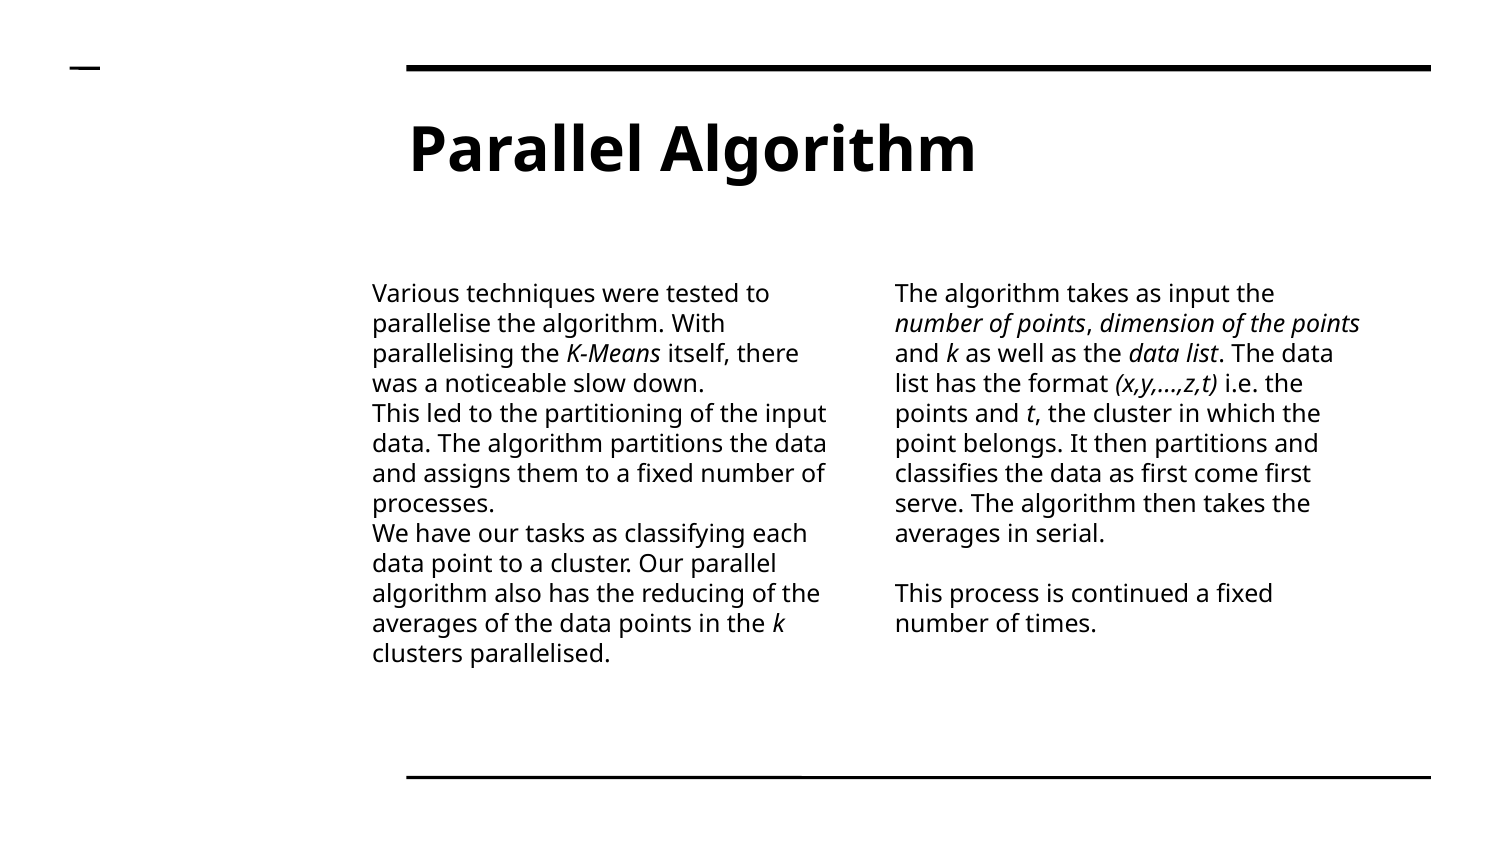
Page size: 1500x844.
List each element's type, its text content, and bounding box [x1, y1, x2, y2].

title Parallel Algorithm [393, 94, 1431, 199]
list The algorithm takes as input the number of points, dimension of the points and k as well as the data list. The data list has the format (x,y,...,z,t) i.e. the points and t, the cluster in which the point belongs. It then partitions and classifies the data as first come first serve. The algorithm then takes the averages in serial. This process is continued a fixed number of times. [879, 262, 1384, 783]
list Various techniques were tested to parallelise the algorithm. With parallelising the K-Means itself, there was a noticeable slow down. This led to the partitioning of the input data. The algorithm partitions the data and assigns them to a fixed number of processes. We have our tasks as classifying each data point to a cluster. Our parallel algorithm also has the reducing of the averages of the data points in the k clusters parallelised. [357, 262, 861, 756]
